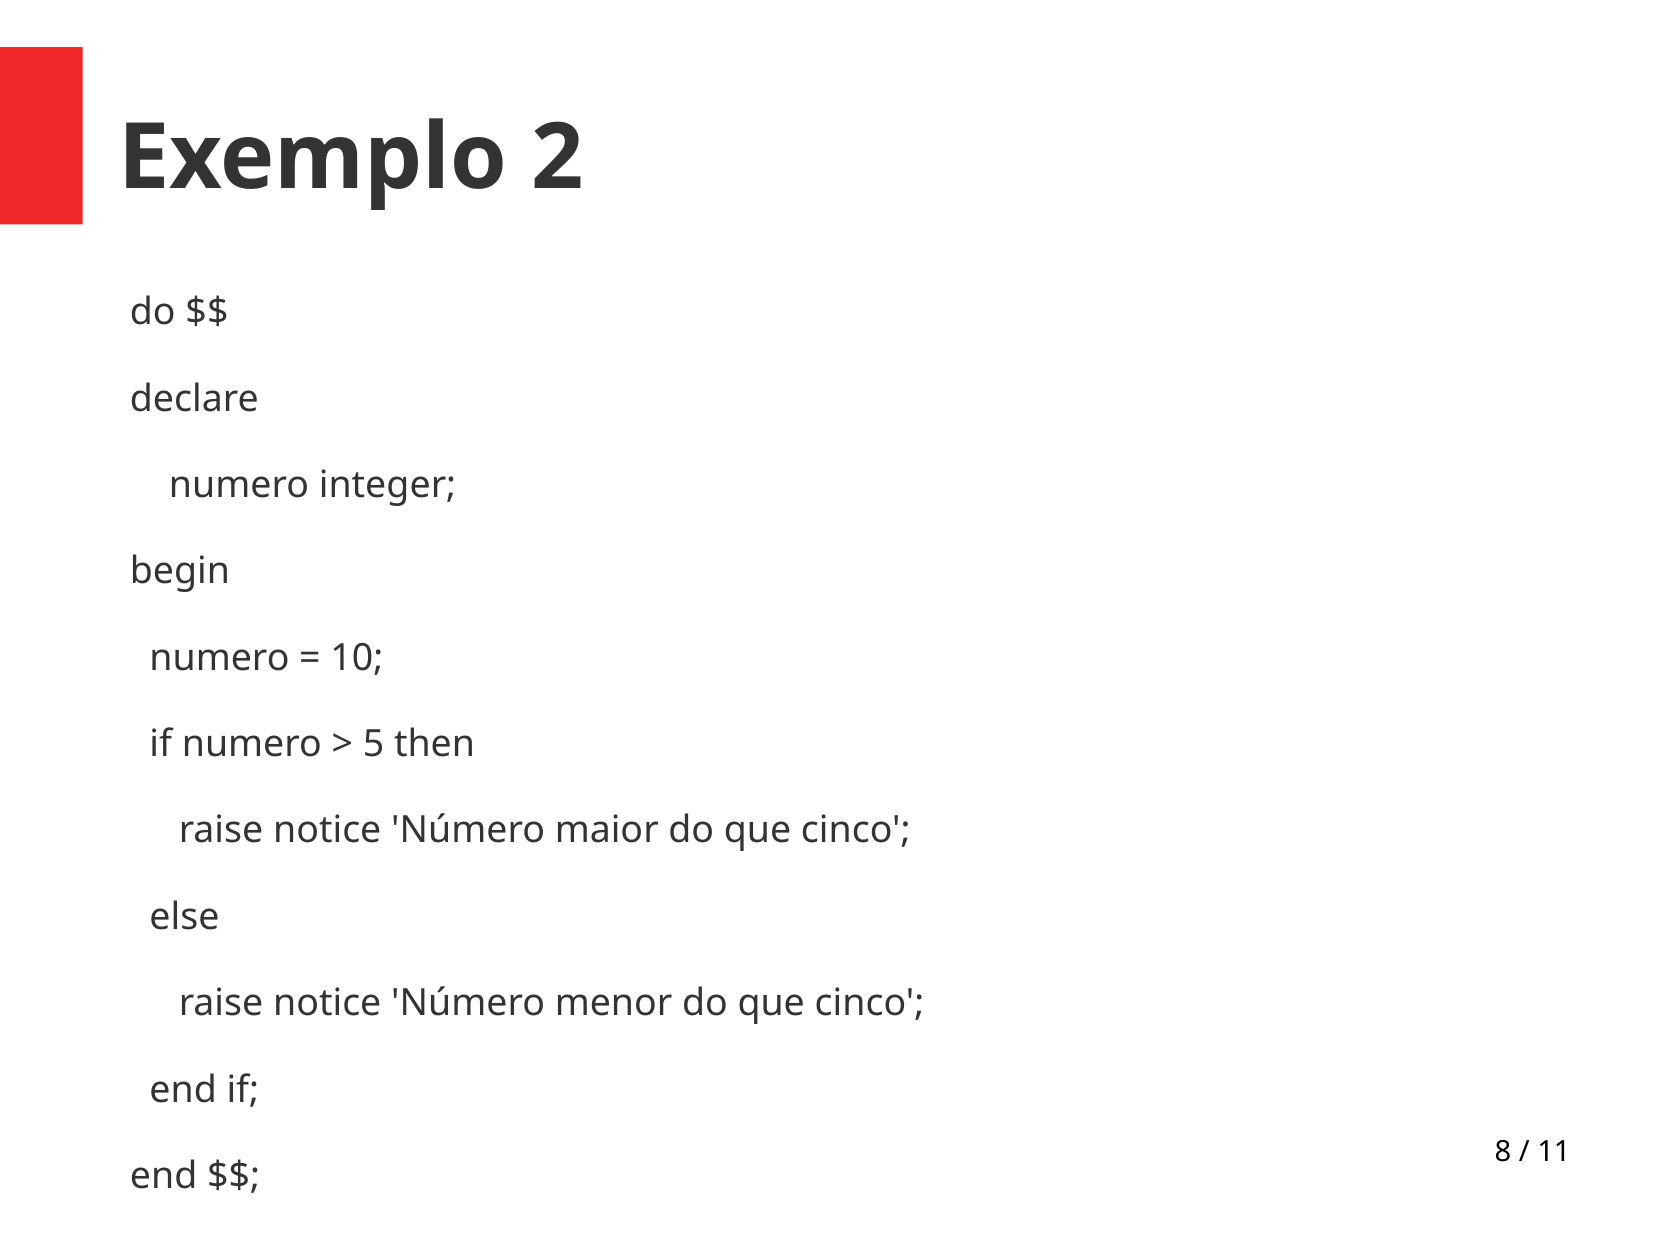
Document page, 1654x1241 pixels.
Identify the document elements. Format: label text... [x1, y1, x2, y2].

title Exemplo 2 [118, 49, 1571, 257]
list do $$ declare numero integer; begin numero = 10; if numero > 5 then raise notice 'Número maior do que cinco'; else raise notice 'Número menor do que cinco'; end if; end $$; [129, 284, 1548, 1004]
